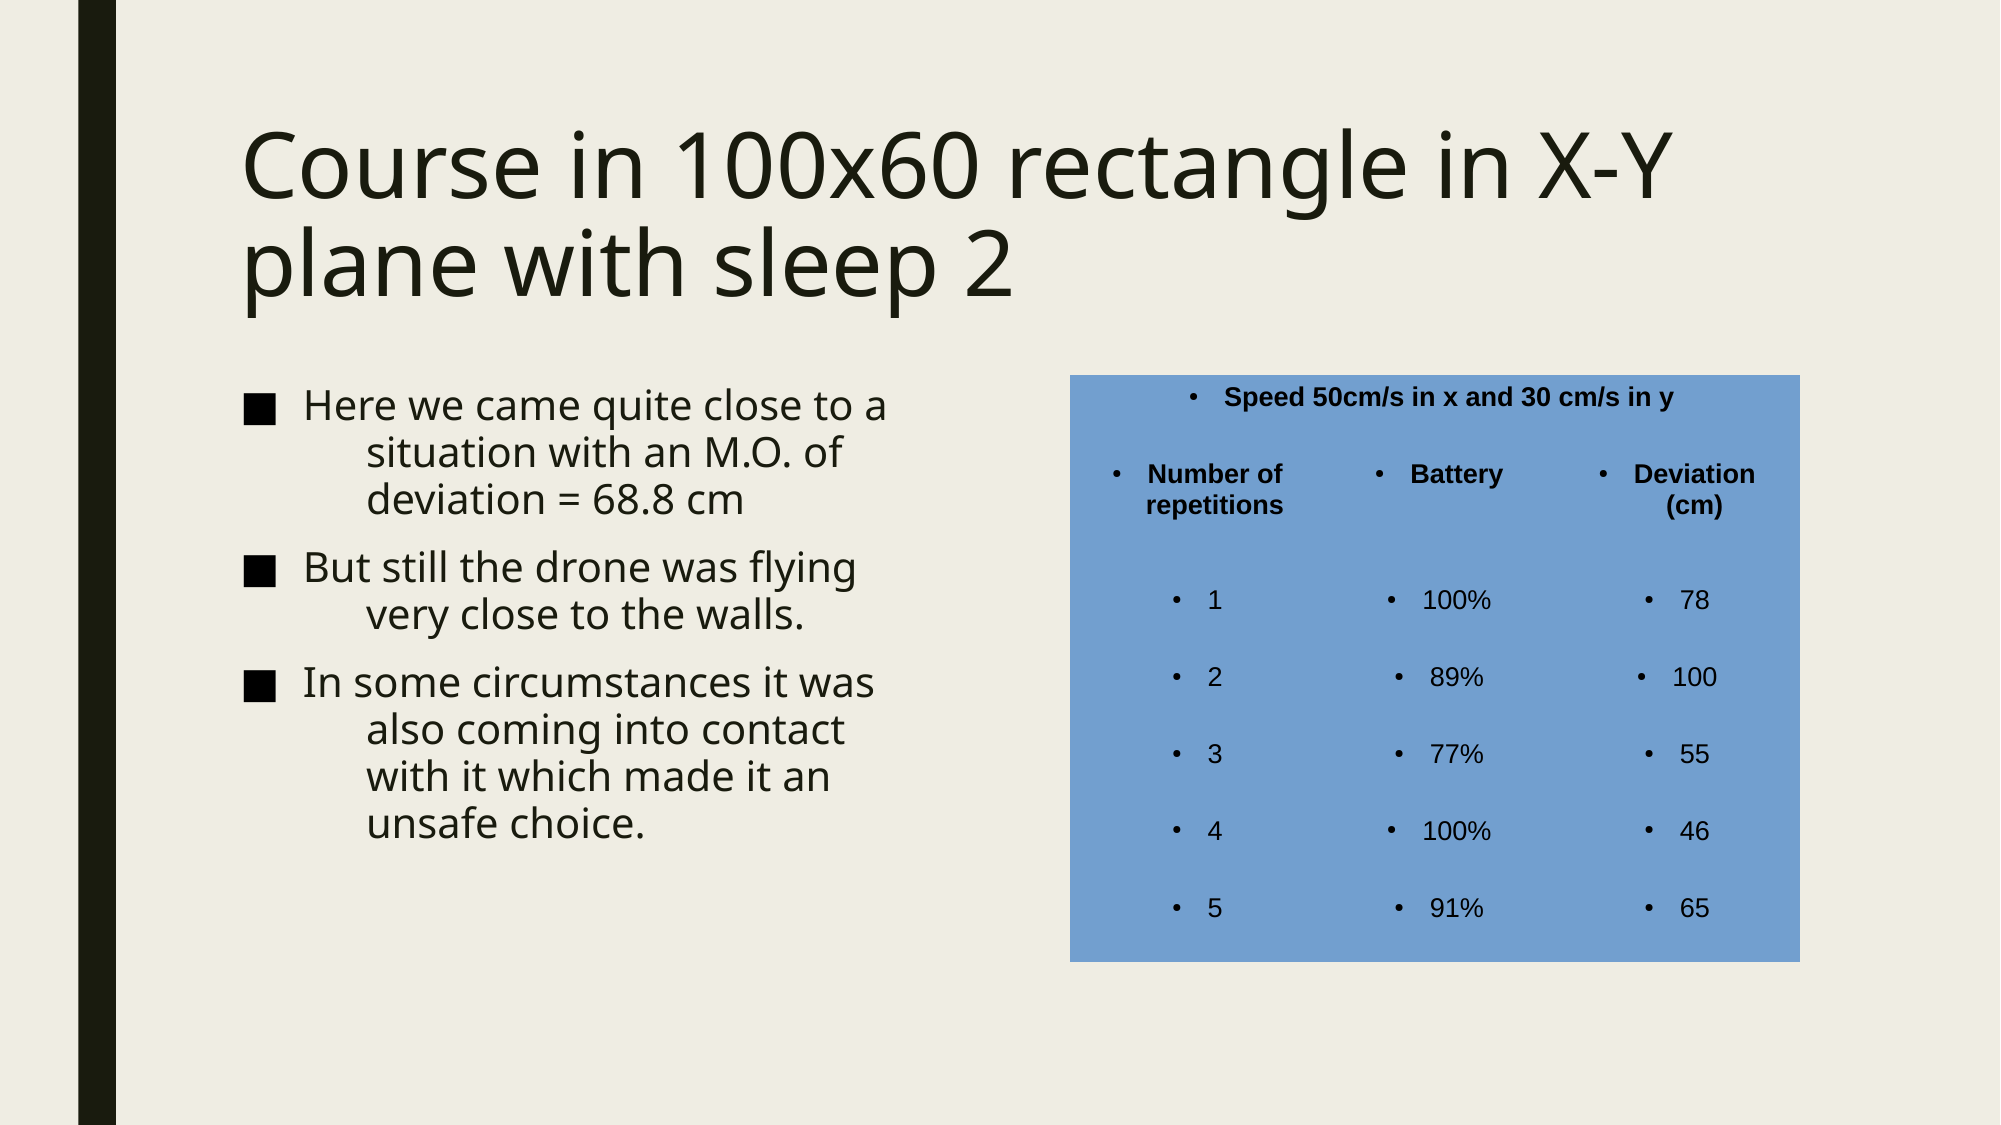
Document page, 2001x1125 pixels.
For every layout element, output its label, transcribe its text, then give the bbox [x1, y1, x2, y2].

table_cell 55 [1554, 732, 1800, 809]
table_cell Battery [1324, 452, 1554, 578]
table_cell 89% [1324, 655, 1554, 732]
table_cell 78 [1554, 578, 1800, 655]
table_cell Deviation (cm) [1554, 452, 1800, 578]
table_cell 46 [1554, 809, 1800, 885]
table_cell 2 [1070, 655, 1324, 732]
table_cell 65 [1554, 885, 1800, 962]
title Course in 100x60 rectangle in X-Y plane with sleep 2 [225, 112, 1801, 357]
table_cell 77% [1324, 732, 1554, 809]
list Here we came quite close to a situation with an M.O. of deviation = 68.8 cm But still the drone was flying very close to the walls. In some circumstances it was also coming into contact with it which made it an unsafe choice. [225, 375, 955, 963]
table_cell 100 [1554, 655, 1800, 732]
table_cell Number of repetitions [1070, 452, 1324, 578]
table_cell 91% [1324, 885, 1554, 962]
table_cell 1 [1070, 578, 1324, 655]
table_cell 100% [1324, 809, 1554, 885]
table_cell 4 [1070, 809, 1324, 885]
table_cell 100% [1324, 578, 1554, 655]
table_cell 3 [1070, 732, 1324, 809]
table_header Speed 50cm/s in x and 30 cm/s in y [1070, 375, 1800, 452]
table_cell 5 [1070, 885, 1324, 962]
